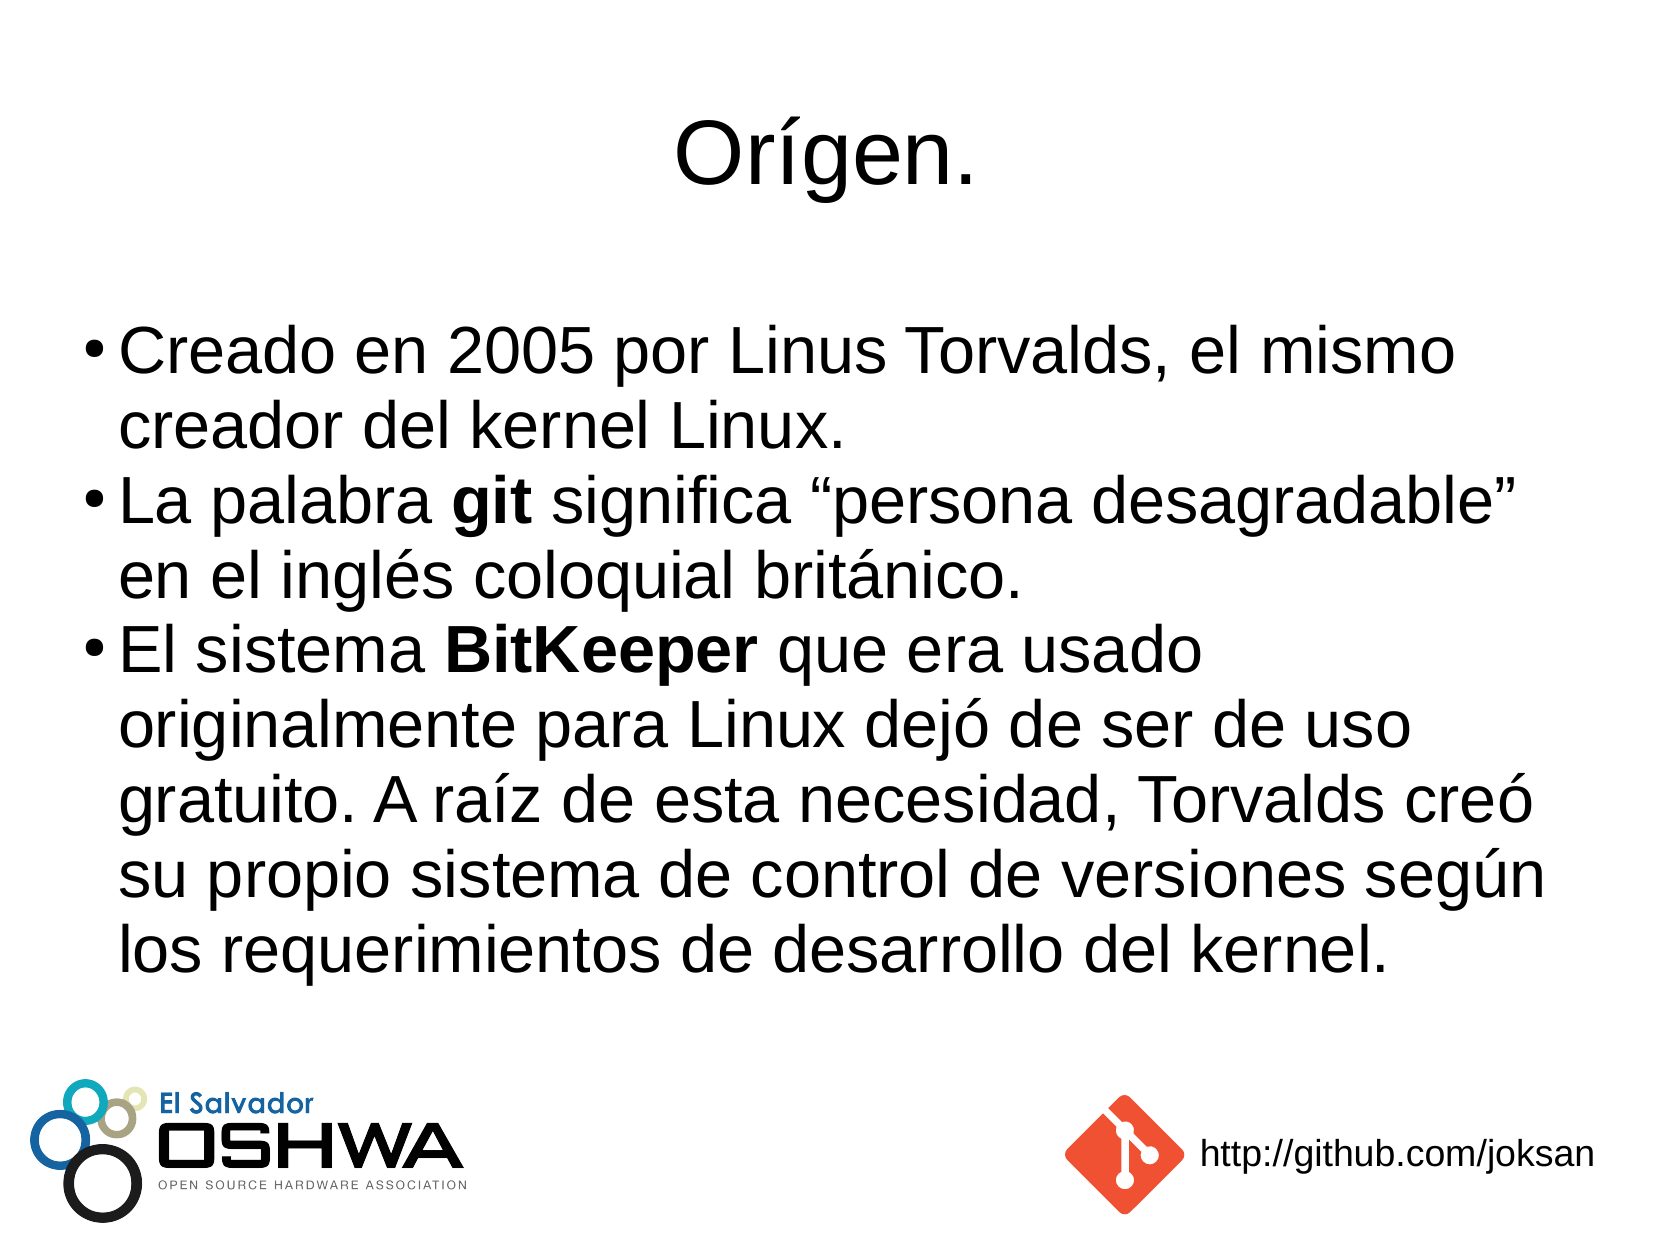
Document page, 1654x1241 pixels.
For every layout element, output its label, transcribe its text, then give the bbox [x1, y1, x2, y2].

subtitle Creado en 2005 por Linus Torvalds, el mismo creador del kernel Linux. La palabra git significa “persona desagradable” en el inglés coloquial británico. El sistema BitKeeper que era usado originalmente para Linux dejó de ser de uso gratuito. A raíz de esta necesidad, Torvalds creó su propio sistema de control de versiones según los requerimientos de desarrollo del kernel. [82, 290, 1571, 1010]
picture [30, 1079, 466, 1224]
text_box http://github.com/joksan [1185, 1125, 1611, 1182]
title Orígen. [82, 49, 1571, 257]
picture [1065, 1095, 1185, 1215]
